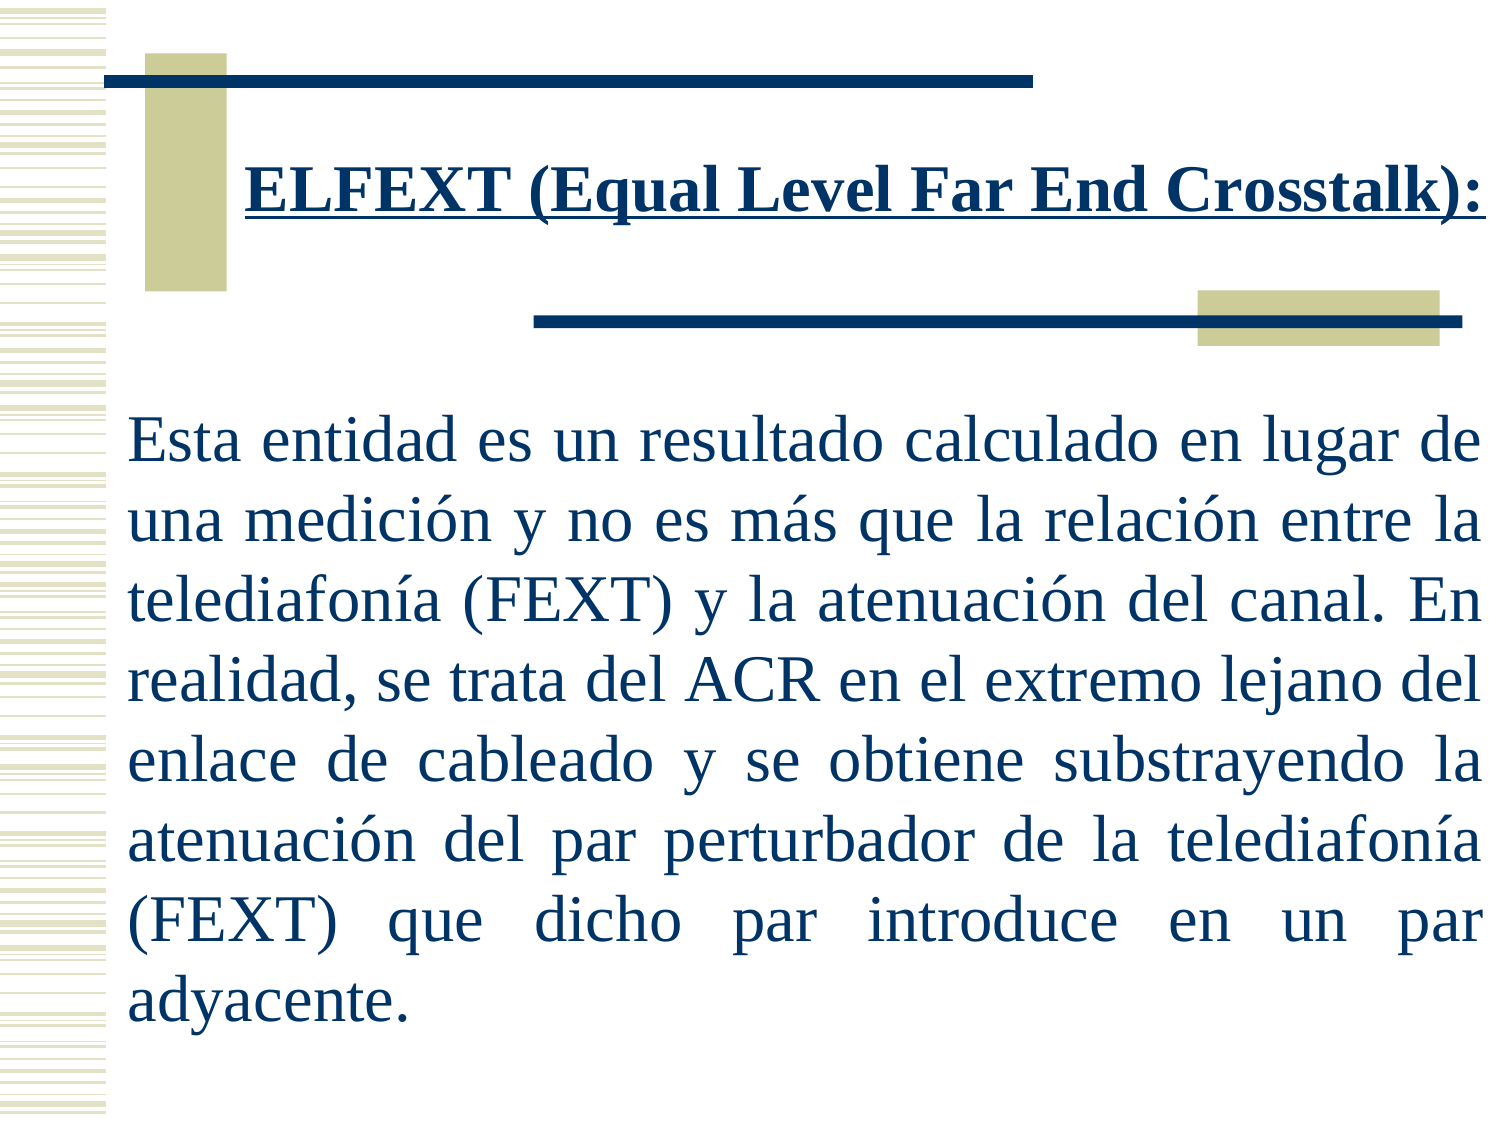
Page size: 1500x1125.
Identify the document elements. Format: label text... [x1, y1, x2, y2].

text_box ELFEXT (Equal Level Far End Crosstalk): [229, 137, 1500, 233]
text_box Esta entidad es un resultado calculado en lugar de una medición y no es más que la relación entre la telediafonía (FEXT) y la atenuación del canal. En realidad, se trata del ACR en el extremo lejano del enlace de cableado y se obtiene substrayendo la atenuación del par perturbador de la telediafonía (FEXT) que dicho par introduce en un par adyacente. [112, 387, 1500, 1123]
